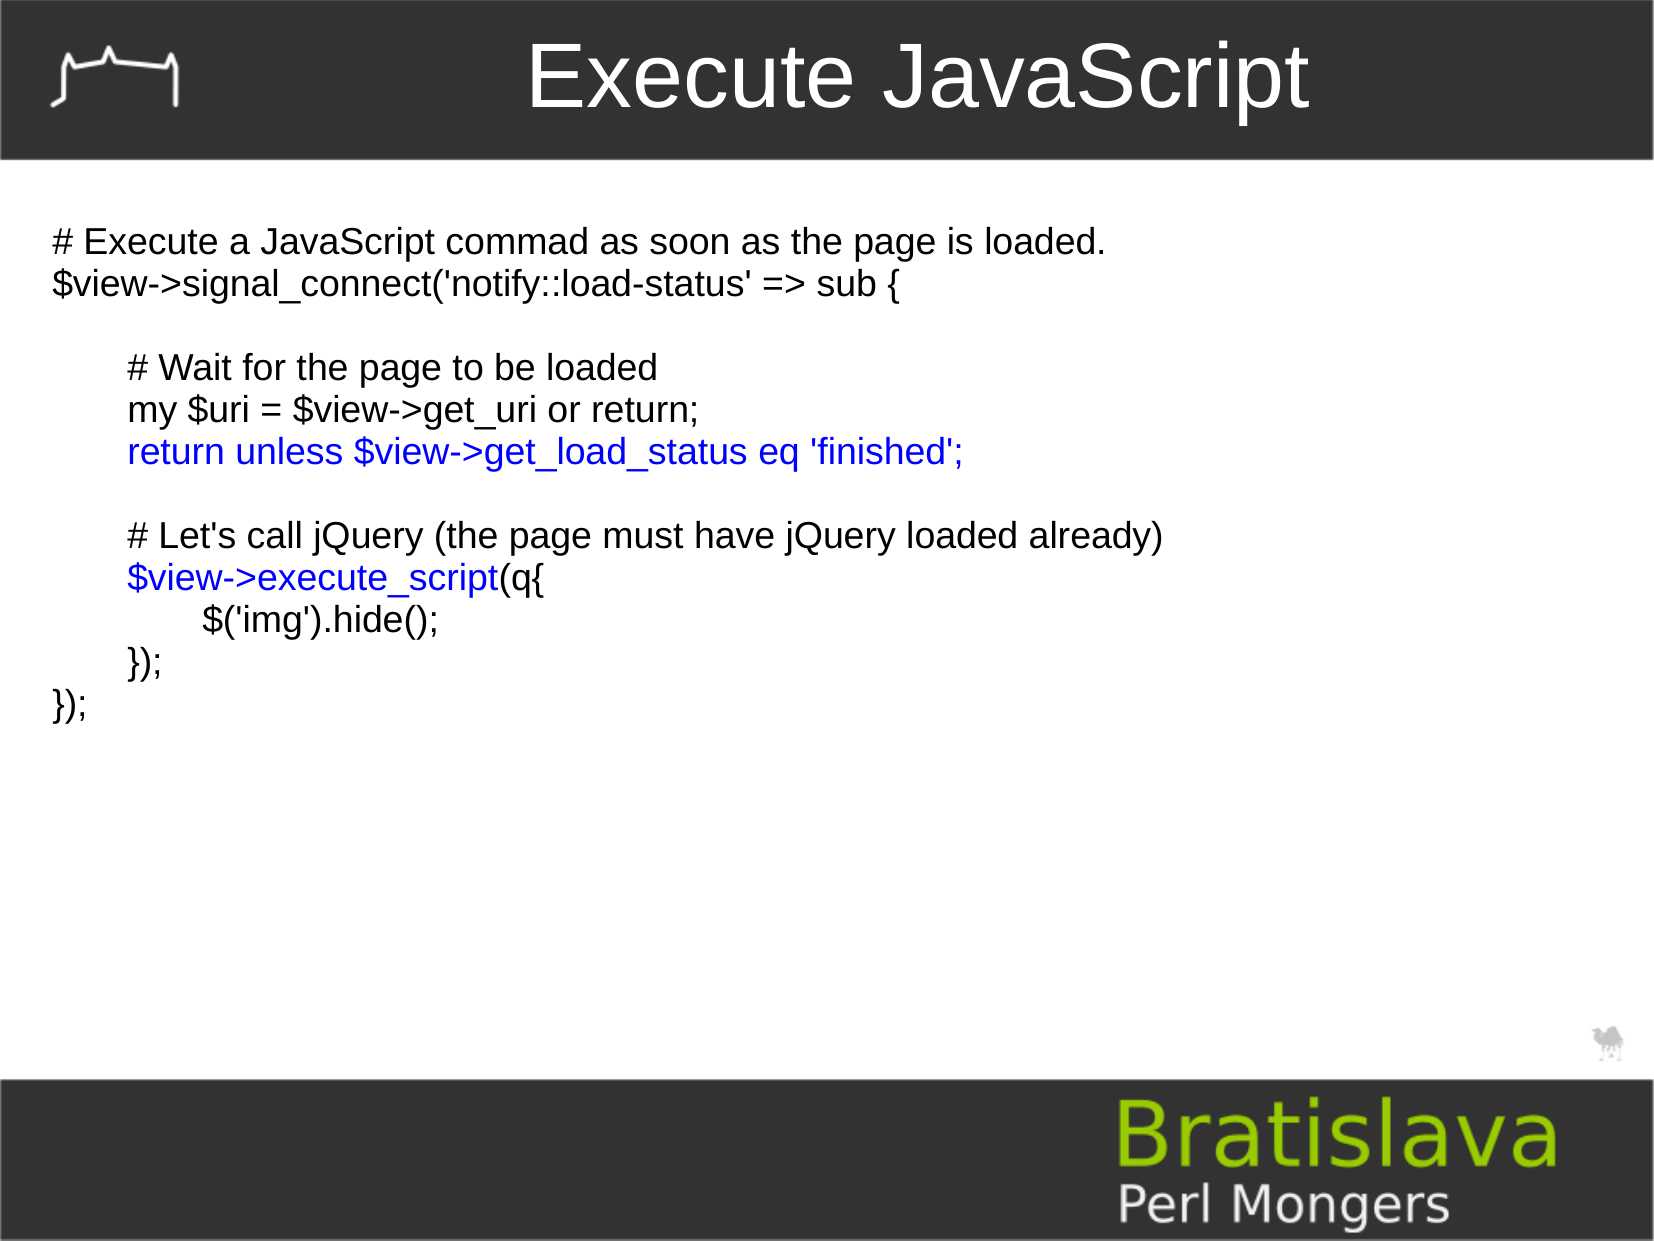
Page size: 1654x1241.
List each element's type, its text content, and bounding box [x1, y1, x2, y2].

text_box # Execute a JavaScript commad as soon as the page is loaded. $view->signal_connect('notify::load-status' => sub { # Wait for the page to be loaded my $uri = $view->get_uri or return; return unless $view->get_load_status eq 'finished'; # Let's call jQuery (the page must have jQuery loaded already) $view->execute_script(q{ $('img').hide(); }); }); [37, 213, 1651, 1051]
title Execute JavaScript [193, 24, 1645, 128]
picture [0, 0, 1654, 1241]
